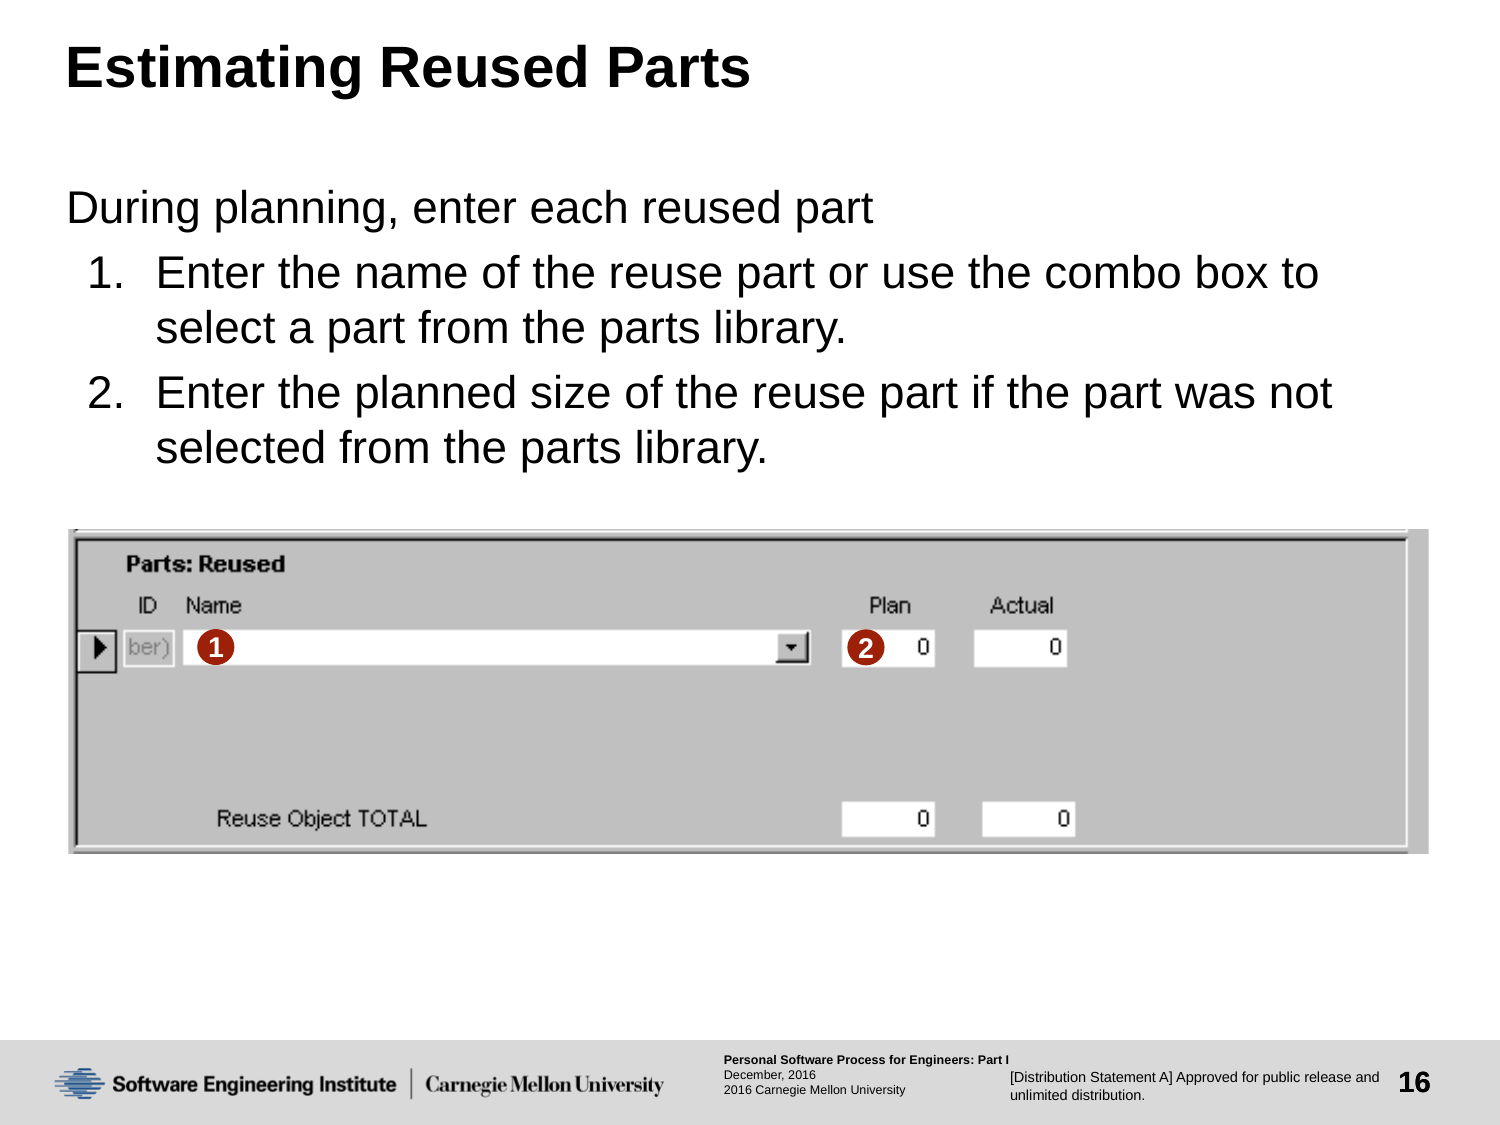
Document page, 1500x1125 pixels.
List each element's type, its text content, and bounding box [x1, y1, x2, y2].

list During planning, enter each reused part Enter the name of the reuse part or use the combo box to select a part from the parts library. Enter the planned size of the reuse part if the part was not selected from the parts library. [65, 177, 1431, 1000]
picture [46, 1061, 673, 1104]
picture [68, 529, 1429, 854]
title Estimating Reused Parts [65, 37, 1313, 148]
